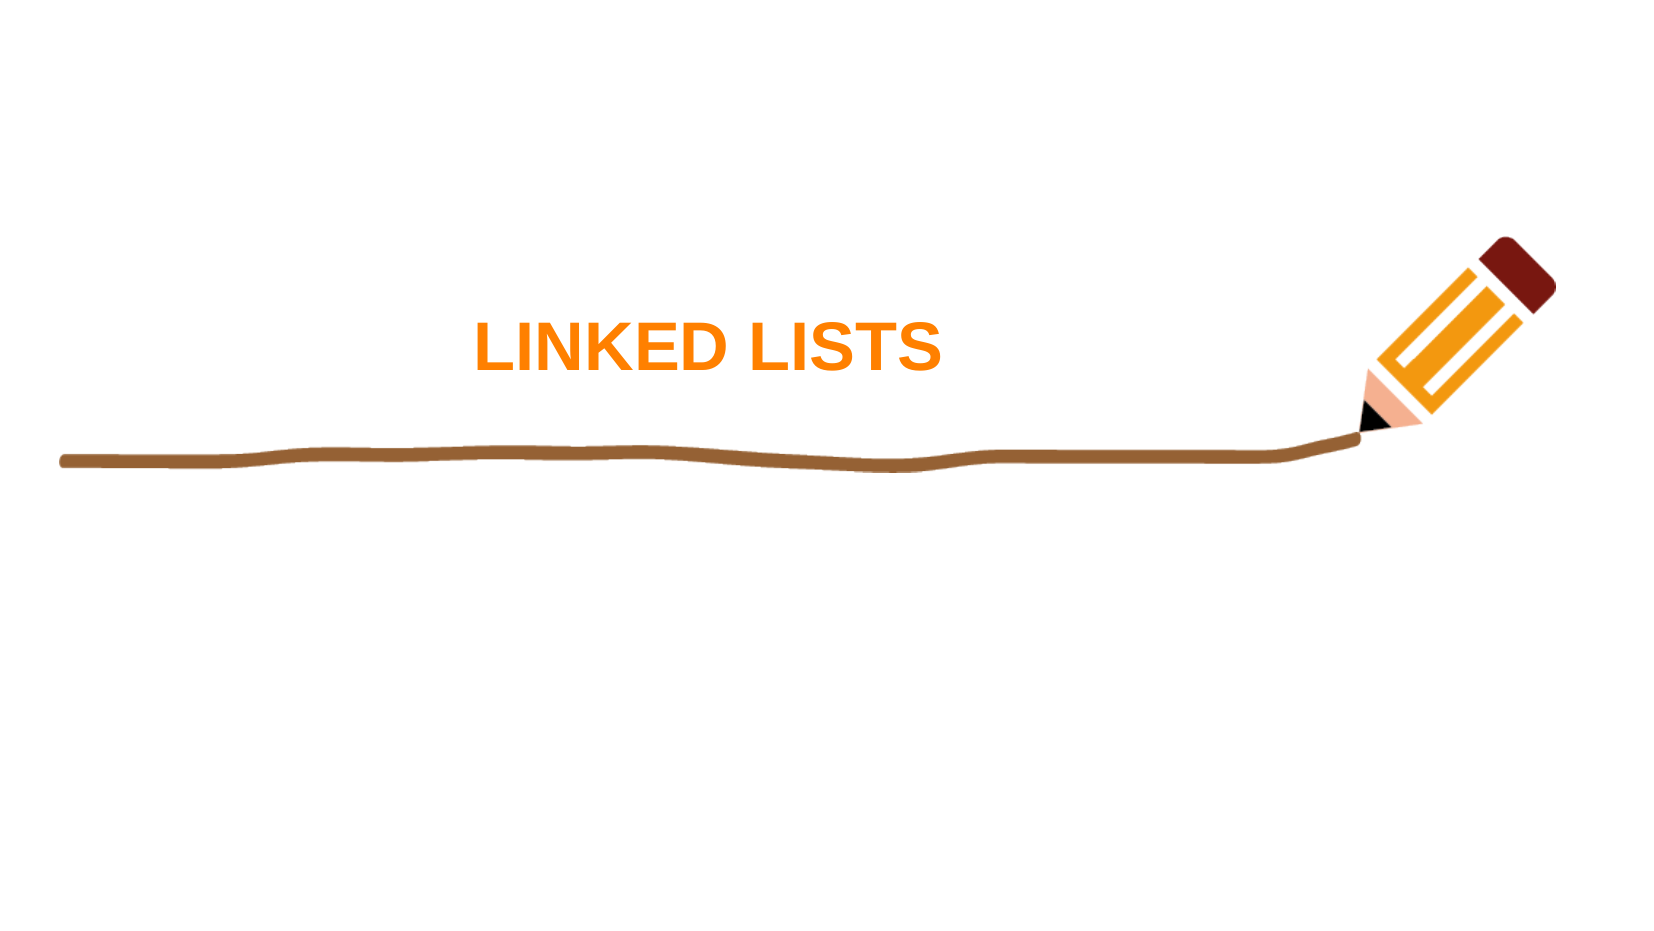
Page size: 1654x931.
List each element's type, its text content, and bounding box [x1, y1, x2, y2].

title LINKED LISTS [88, 265, 1329, 429]
picture [59, 236, 1556, 473]
